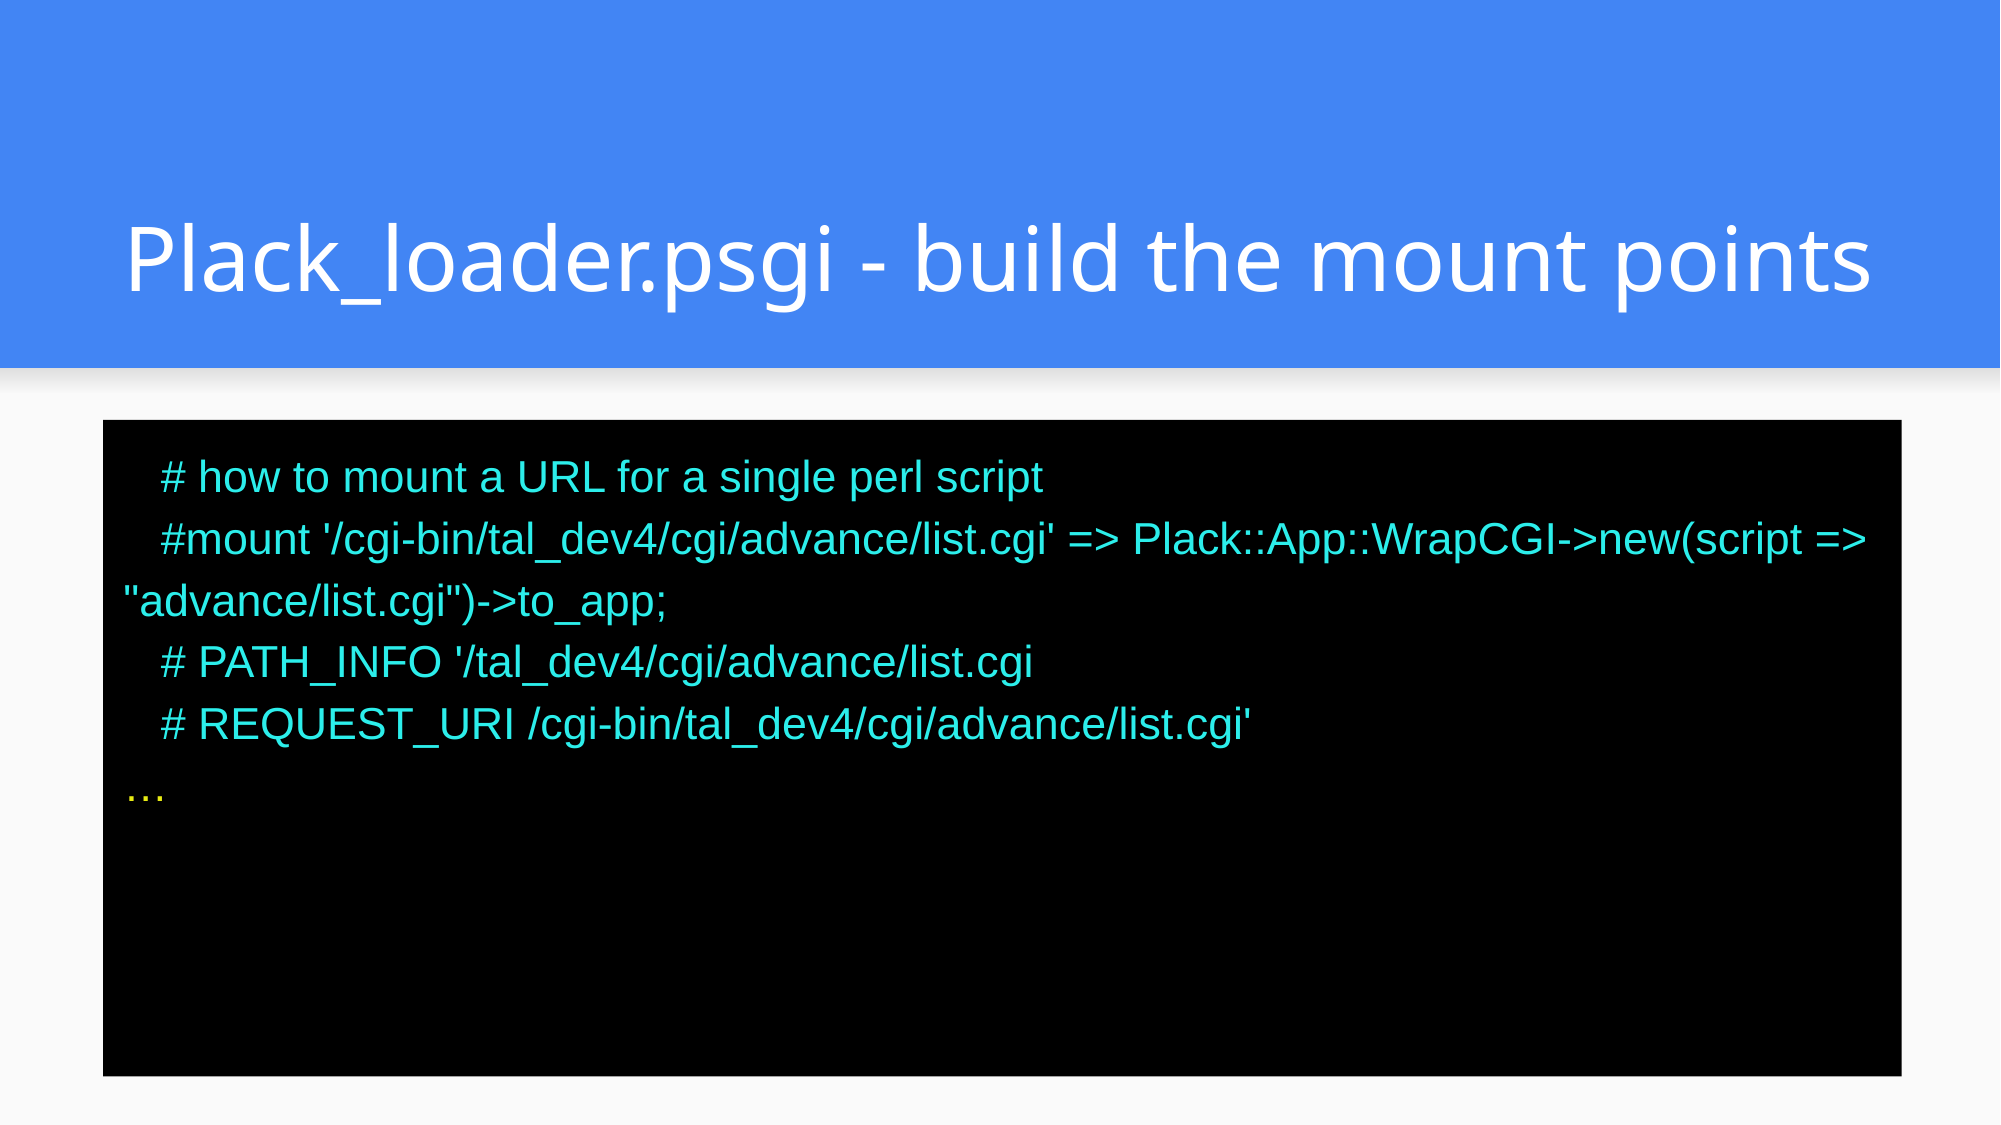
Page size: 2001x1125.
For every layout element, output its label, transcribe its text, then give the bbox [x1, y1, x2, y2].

title Plack_loader.psgi - build the mount points [103, 161, 1902, 330]
list # how to mount a URL for a single perl script #mount '/cgi-bin/tal_dev4/cgi/advance/list.cgi' => Plack::App::WrapCGI->new(script => "advance/list.cgi")->to_app; # PATH_INFO '/tal_dev4/cgi/advance/list.cgi # REQUEST_URI /cgi-bin/tal_dev4/cgi/advance/list.cgi' … [103, 419, 1902, 1077]
